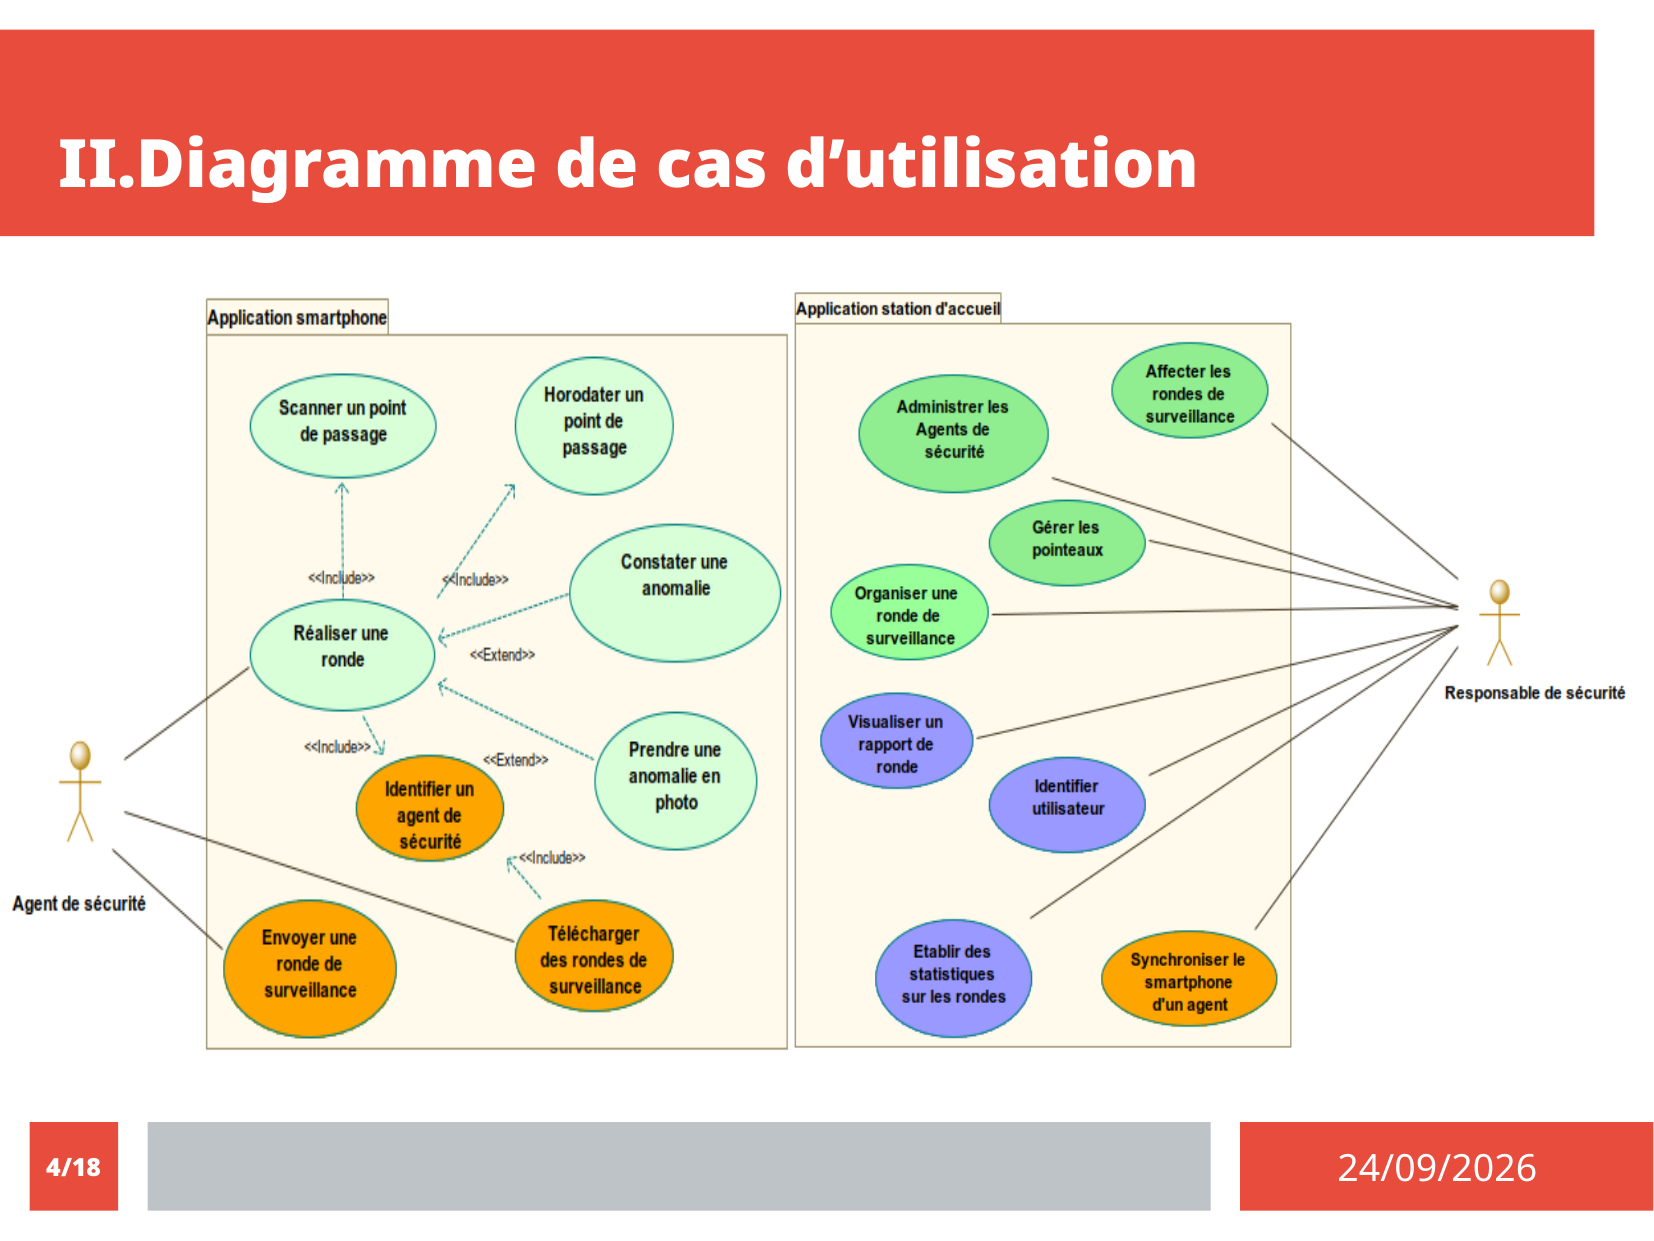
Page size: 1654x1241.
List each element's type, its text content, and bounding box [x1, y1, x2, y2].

title II.Diagramme de cas d’utilisation [59, 59, 1595, 207]
picture [10, 283, 1630, 1056]
